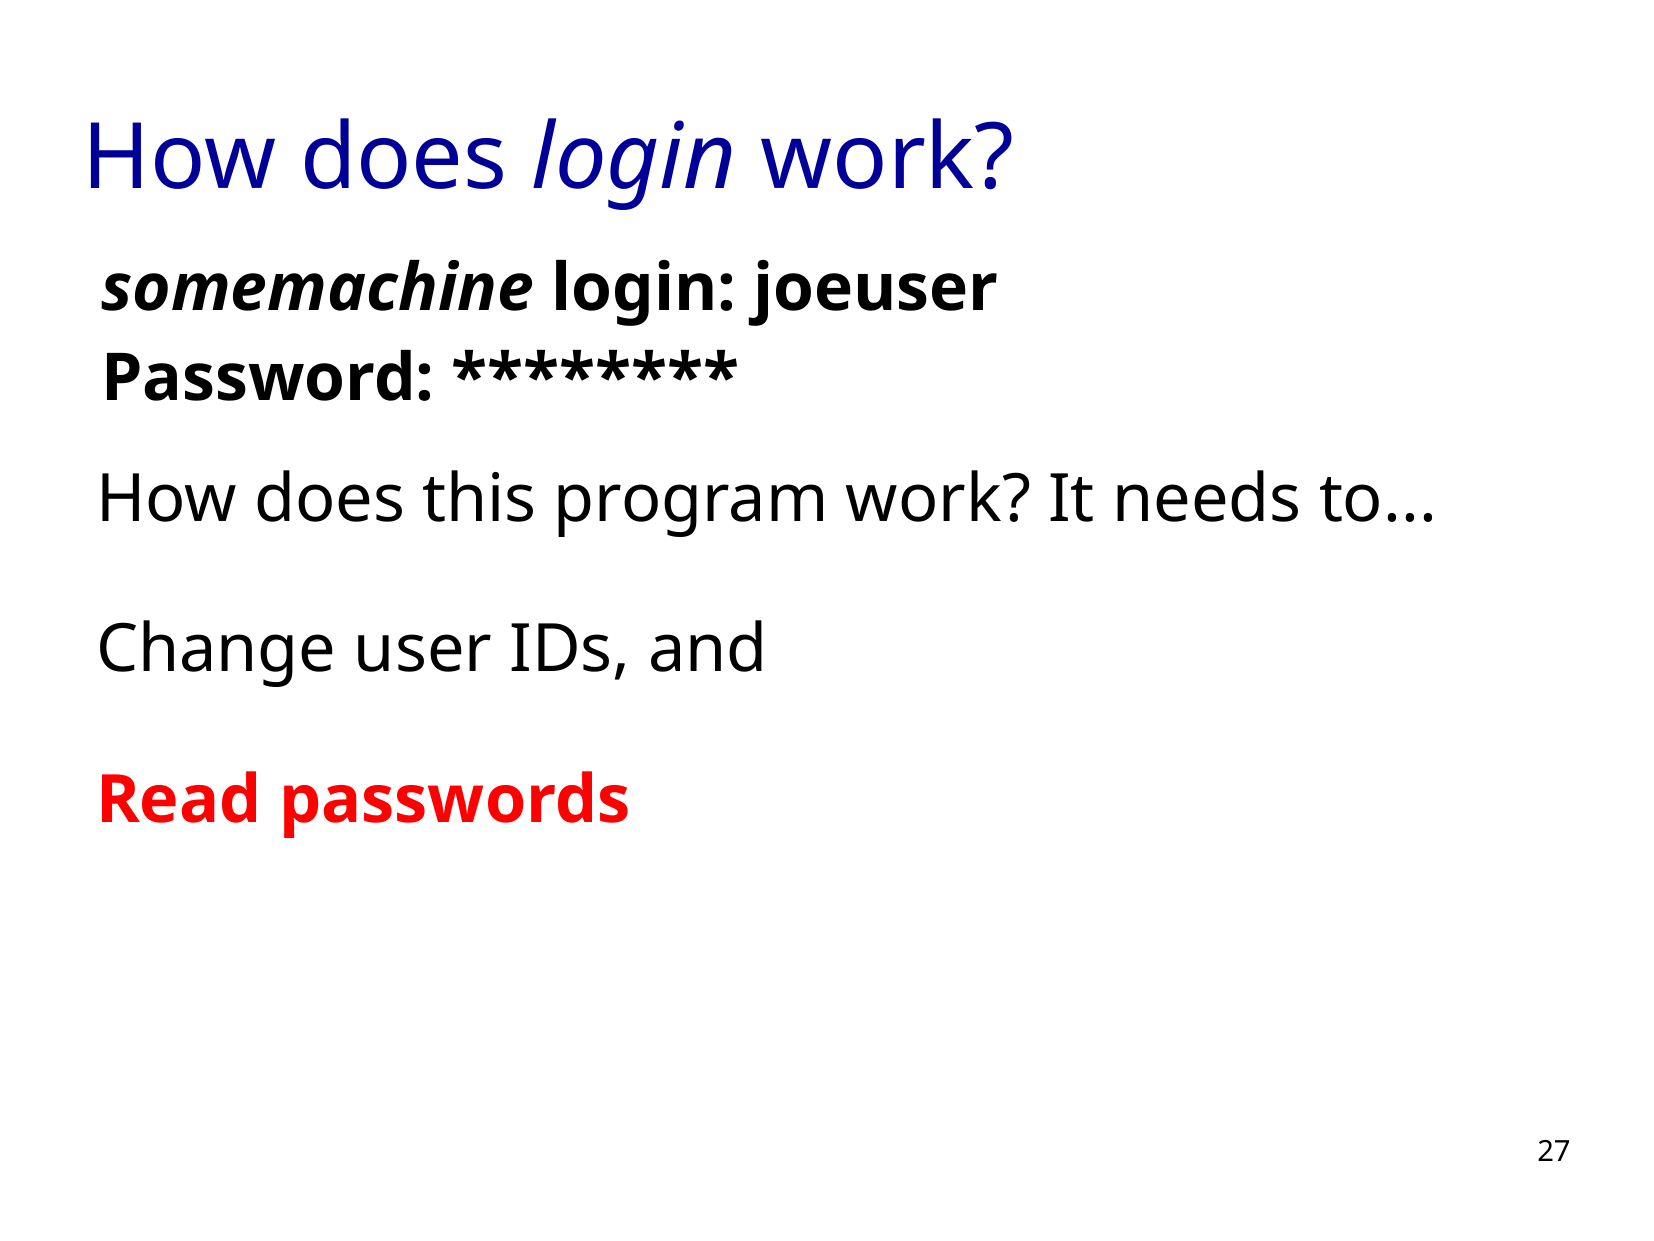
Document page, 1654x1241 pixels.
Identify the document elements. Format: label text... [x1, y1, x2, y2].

list How does this program work? It needs to... Change user IDs, and Read passwords [60, 450, 1571, 1096]
text_box somemachine login: joeuser Password: ******** [65, 240, 1351, 421]
title How does login work? [82, 49, 1571, 257]
